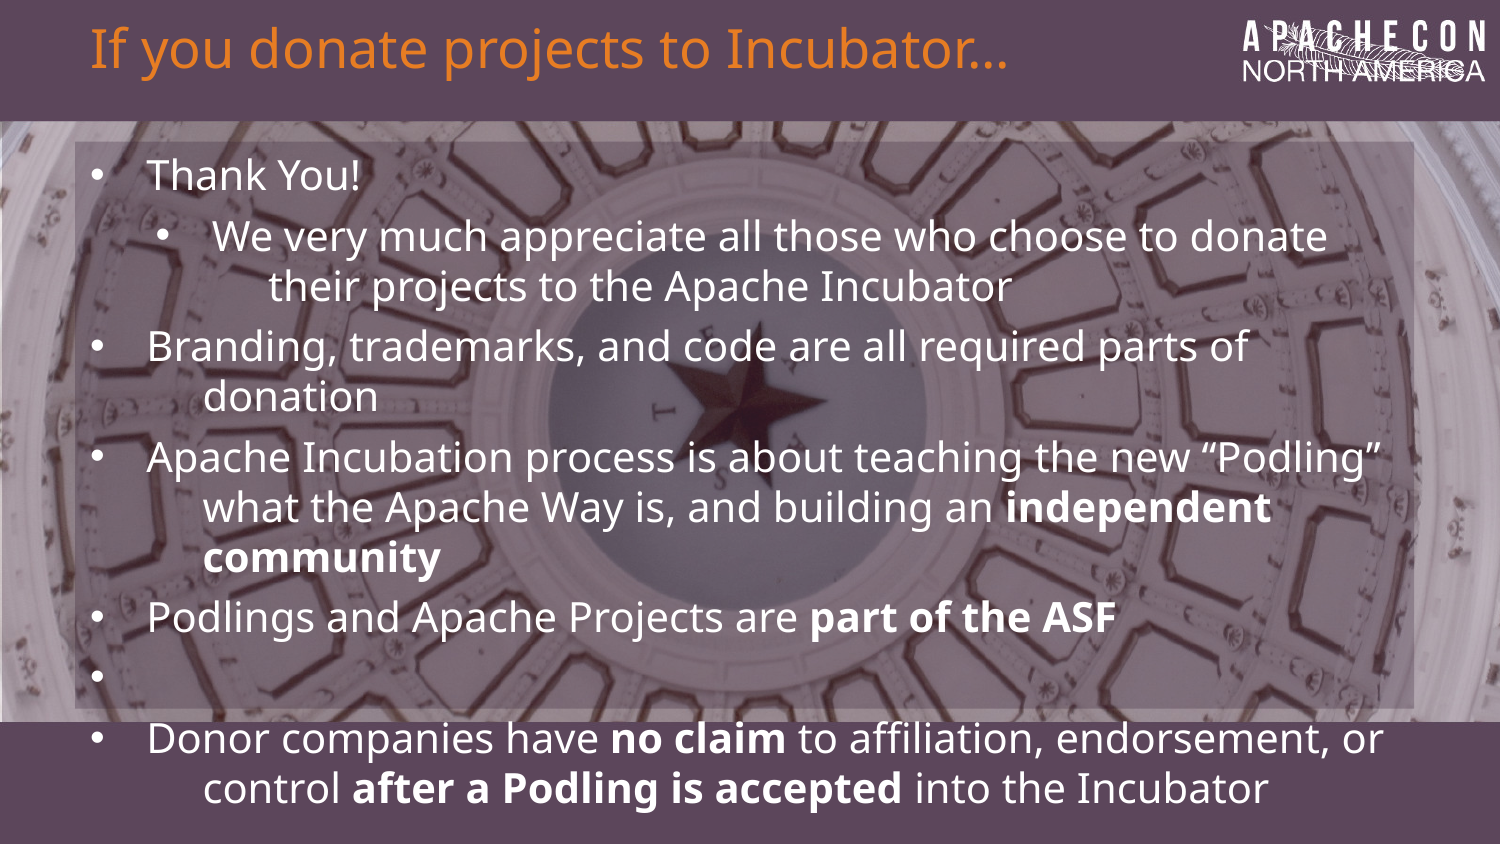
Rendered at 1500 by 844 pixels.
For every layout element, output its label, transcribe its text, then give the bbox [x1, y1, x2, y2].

picture [0, 0, 1500, 844]
text_box Thank You! We very much appreciate all those who choose to donate their projects to the Apache Incubator Branding, trademarks, and code are all required parts of donation Apache Incubation process is about teaching the new “Podling” what the Apache Way is, and building an independent community Podlings and Apache Projects are part of the ASF Donor companies have no claim to affiliation, endorsement, or control after a Podling is accepted into the Incubator [75, 141, 1415, 709]
text_box If you donate projects to Incubator... [75, 6, 1182, 107]
